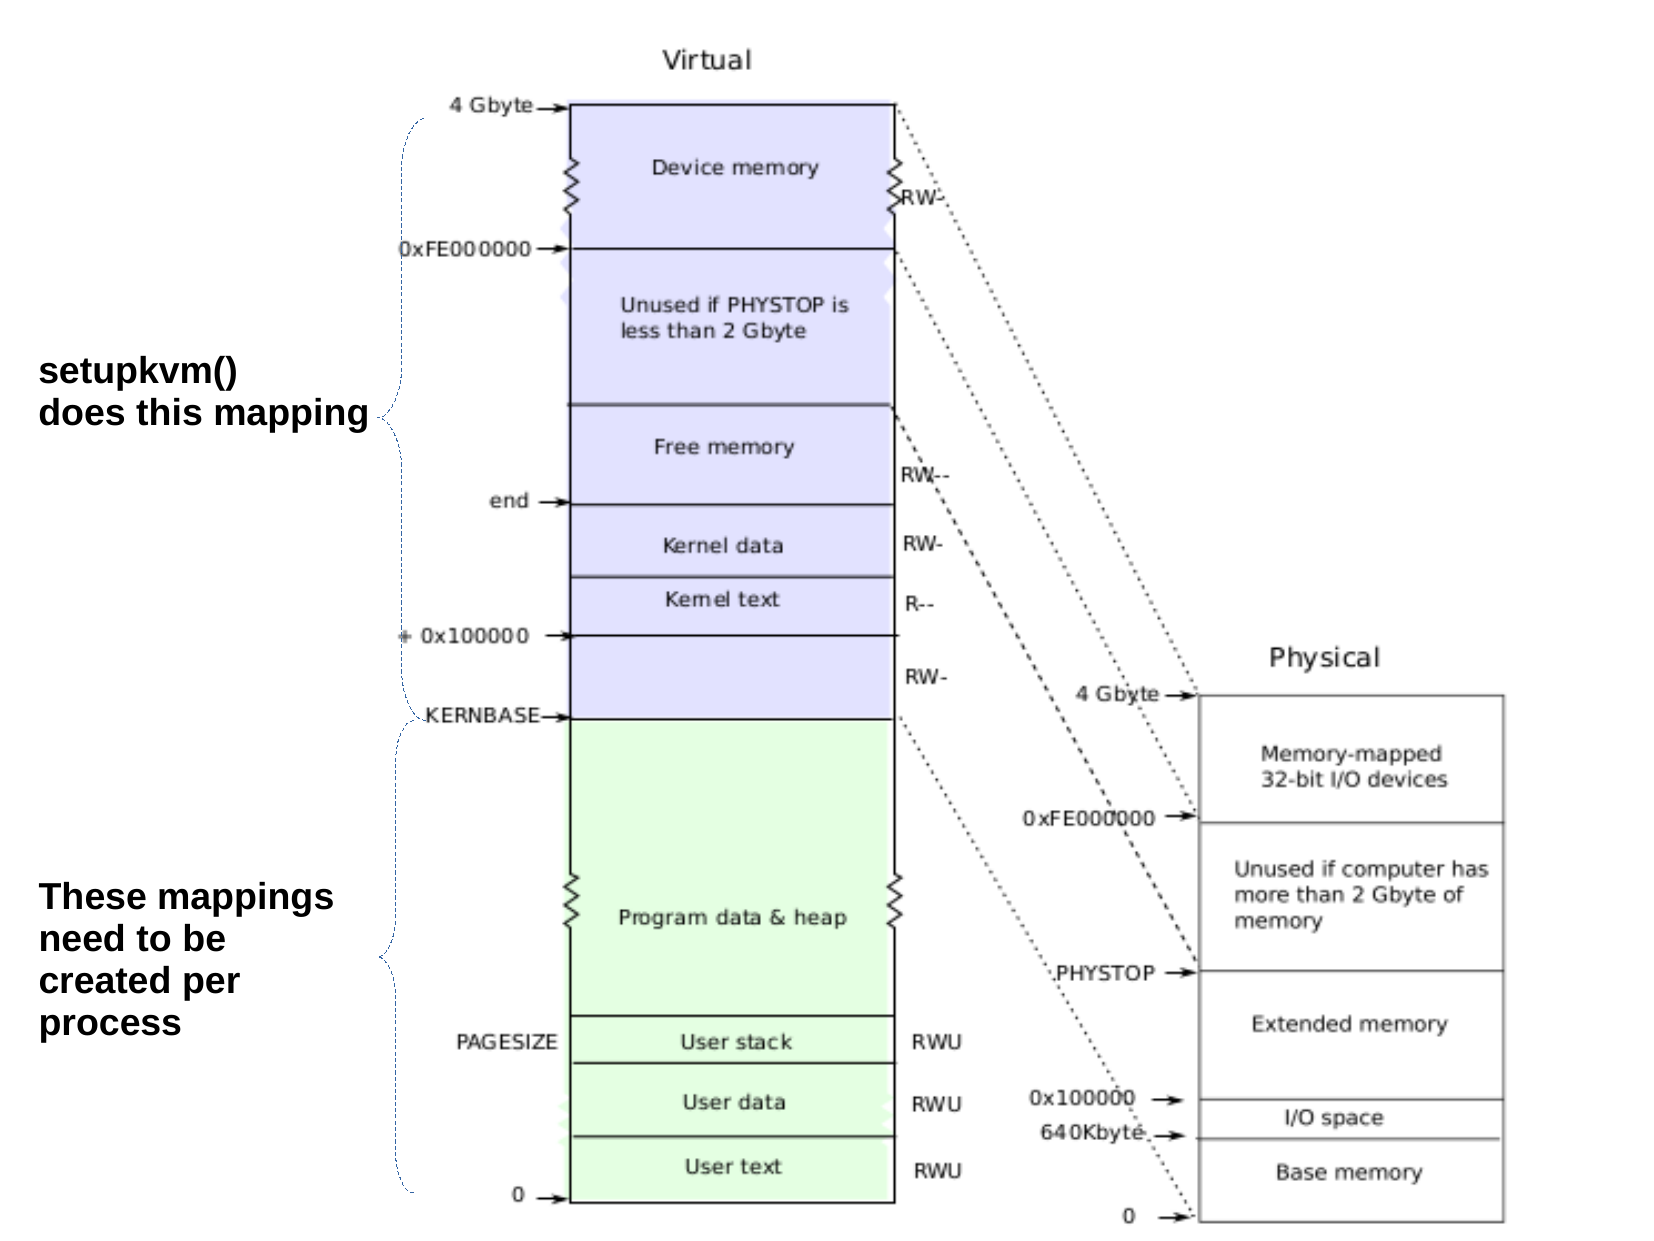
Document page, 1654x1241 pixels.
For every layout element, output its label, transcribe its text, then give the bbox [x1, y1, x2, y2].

text_box These mappings need to be created per process [23, 868, 378, 1052]
text_box setupkvm() does this mapping [23, 342, 485, 442]
picture [330, 0, 1654, 1241]
